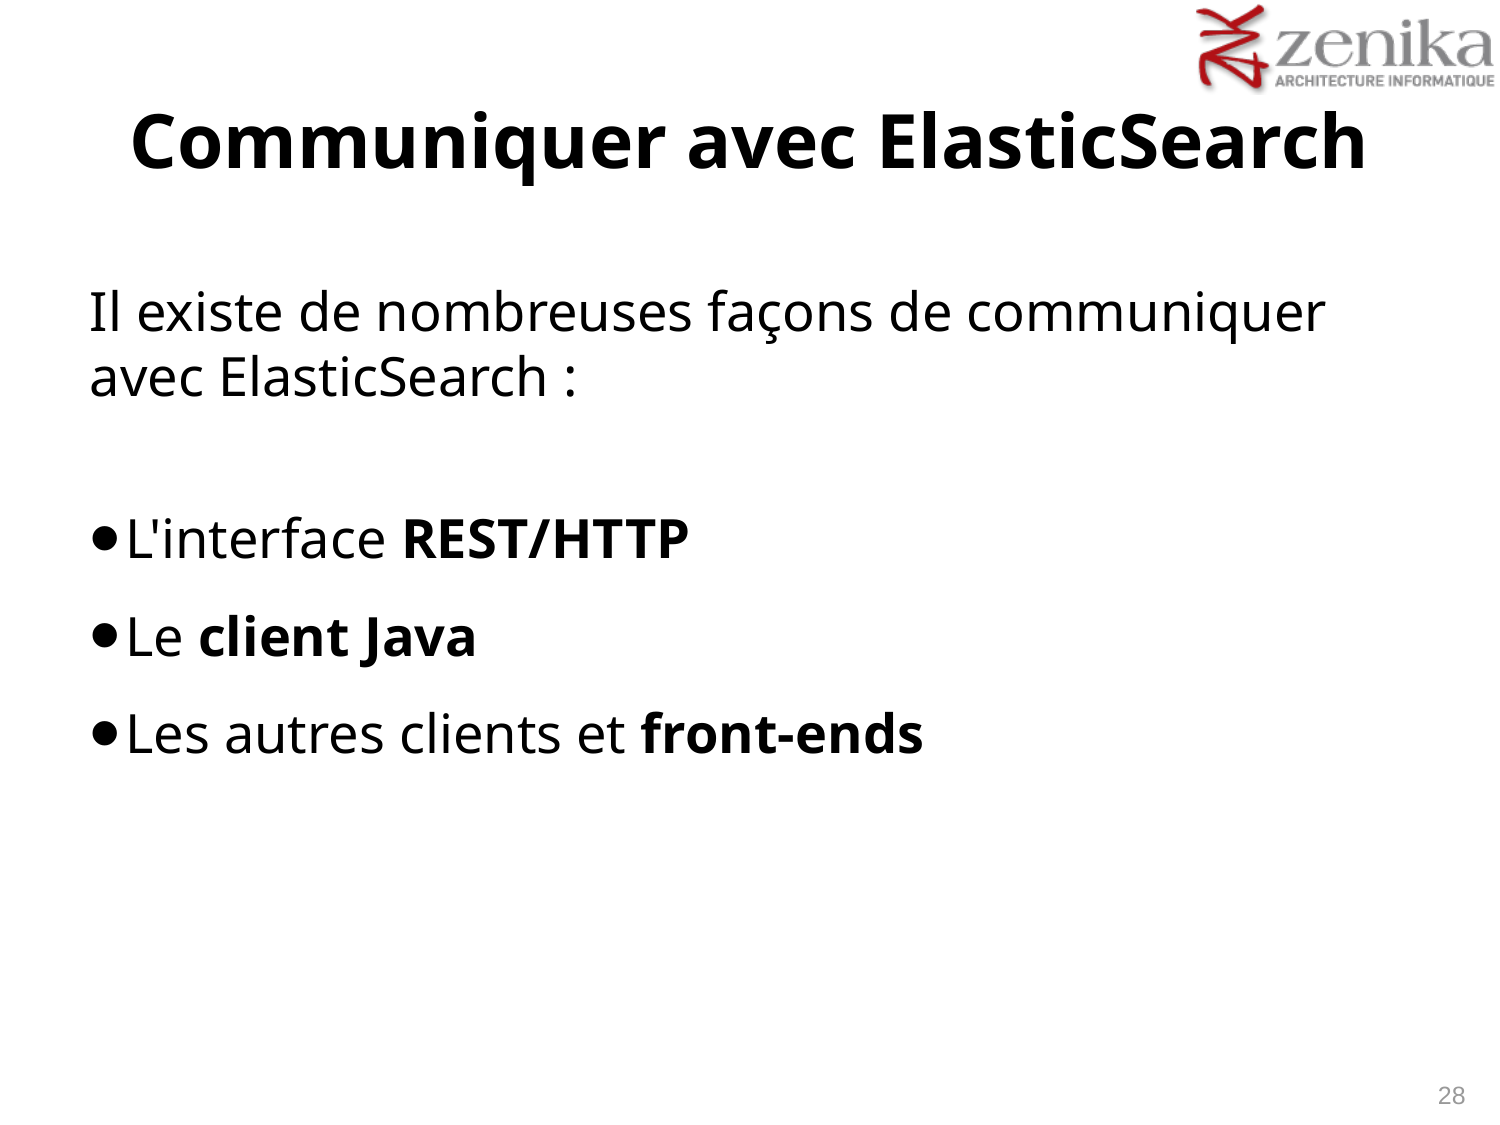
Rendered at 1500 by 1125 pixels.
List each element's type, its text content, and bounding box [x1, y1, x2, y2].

picture [1190, 0, 1500, 95]
text_box Il existe de nombreuses façons de communiquer avec ElasticSearch : L'interface REST/HTTP Le client Java Les autres clients et front-ends [74, 262, 1452, 945]
text_box Communiquer avec ElasticSearch [75, 29, 1425, 248]
